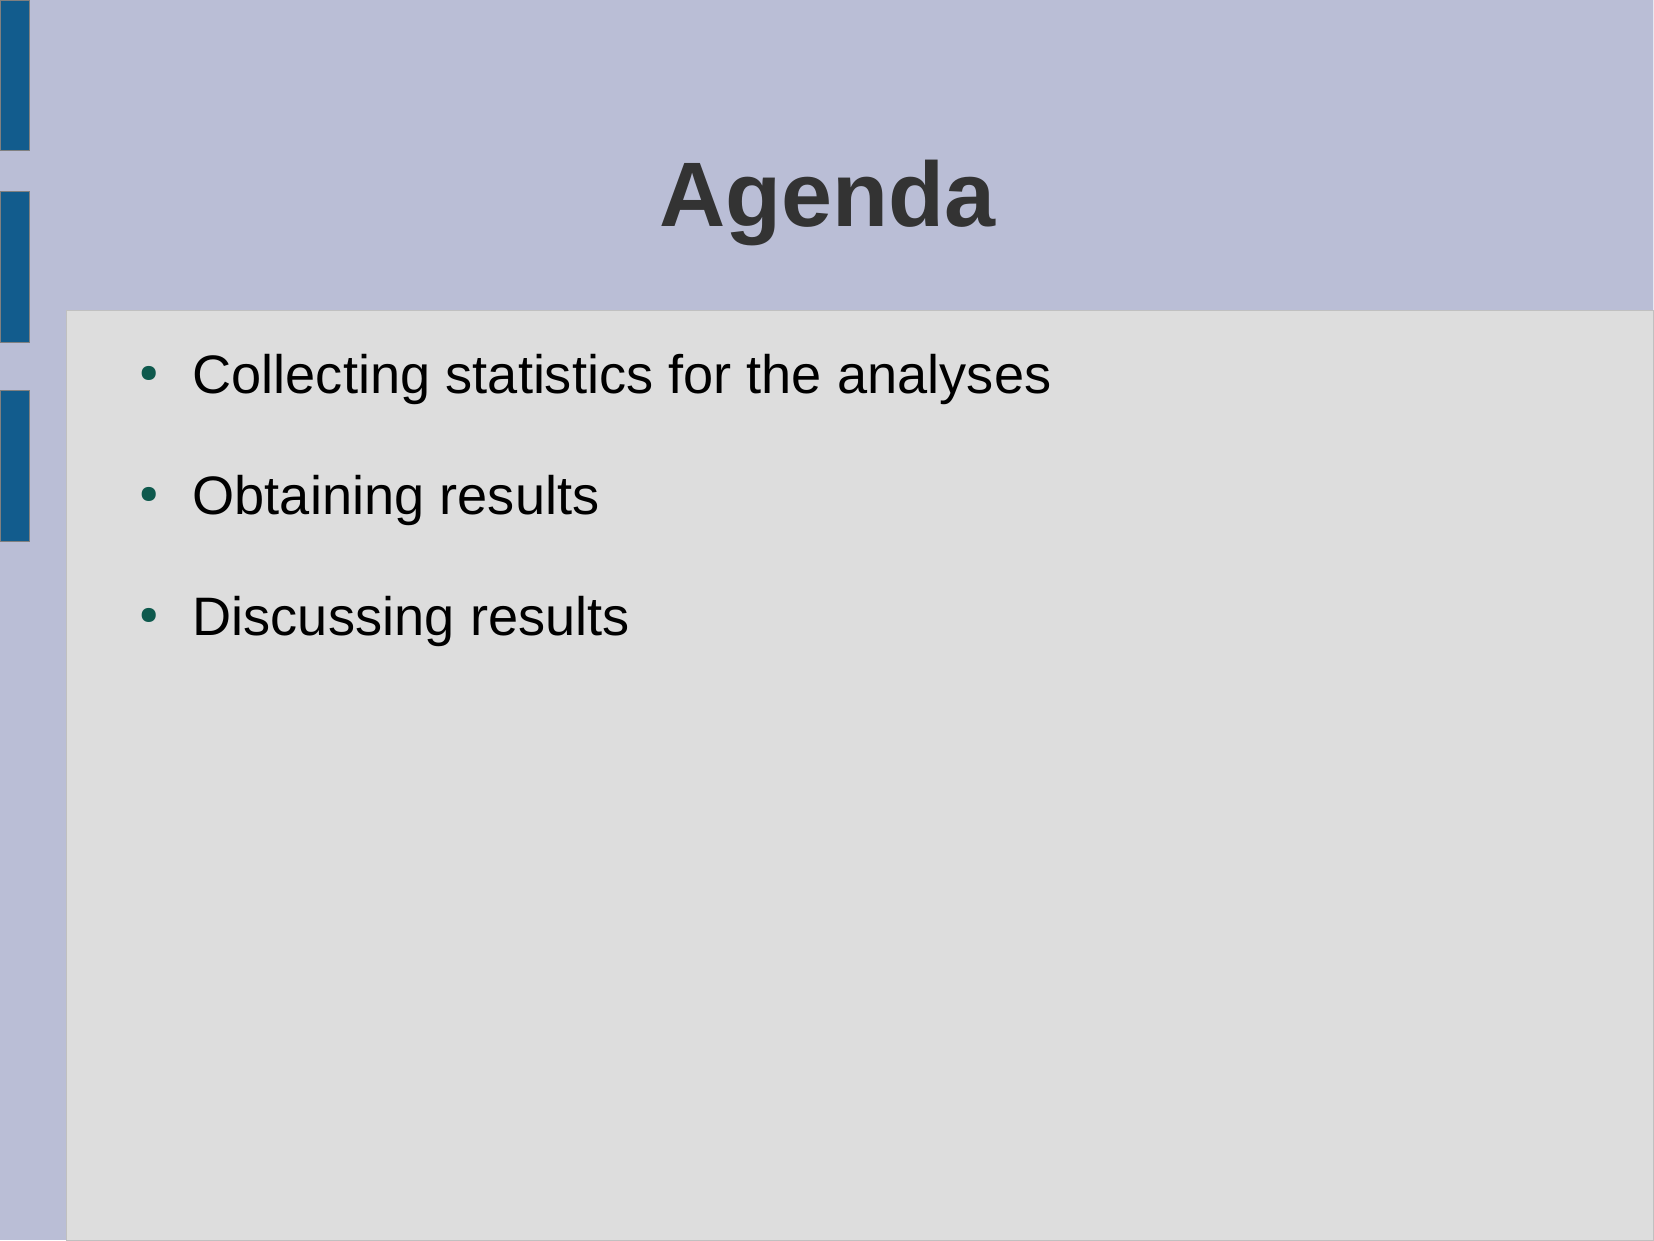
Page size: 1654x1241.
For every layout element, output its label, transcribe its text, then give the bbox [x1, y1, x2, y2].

list Collecting statistics for the analyses Obtaining results Discussing results [121, 344, 1534, 1127]
title Agenda [121, 91, 1534, 299]
